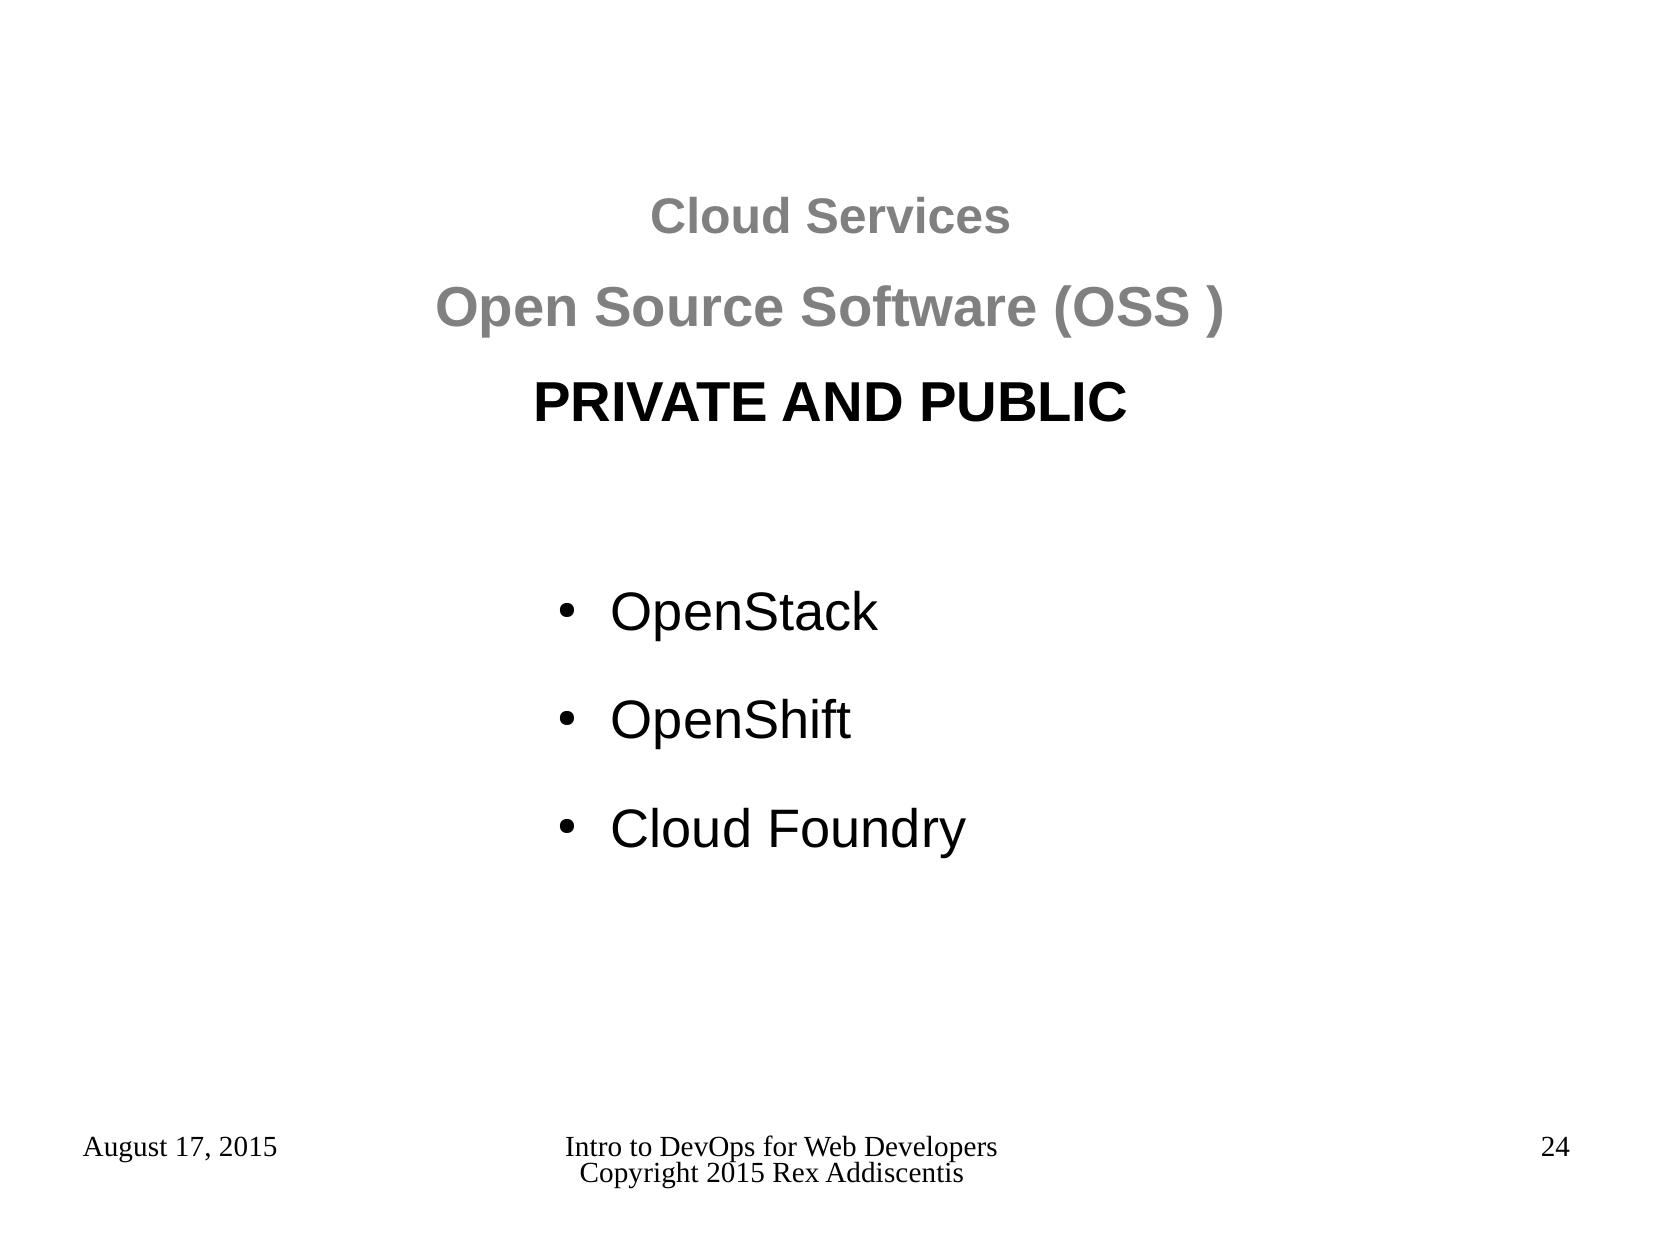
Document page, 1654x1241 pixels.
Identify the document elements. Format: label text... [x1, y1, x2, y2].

list OpenStack OpenShift Cloud Foundry [539, 465, 1155, 976]
list Cloud Services Open Source Software (OSS ) PRIVATE AND PUBLIC [86, 180, 1575, 436]
